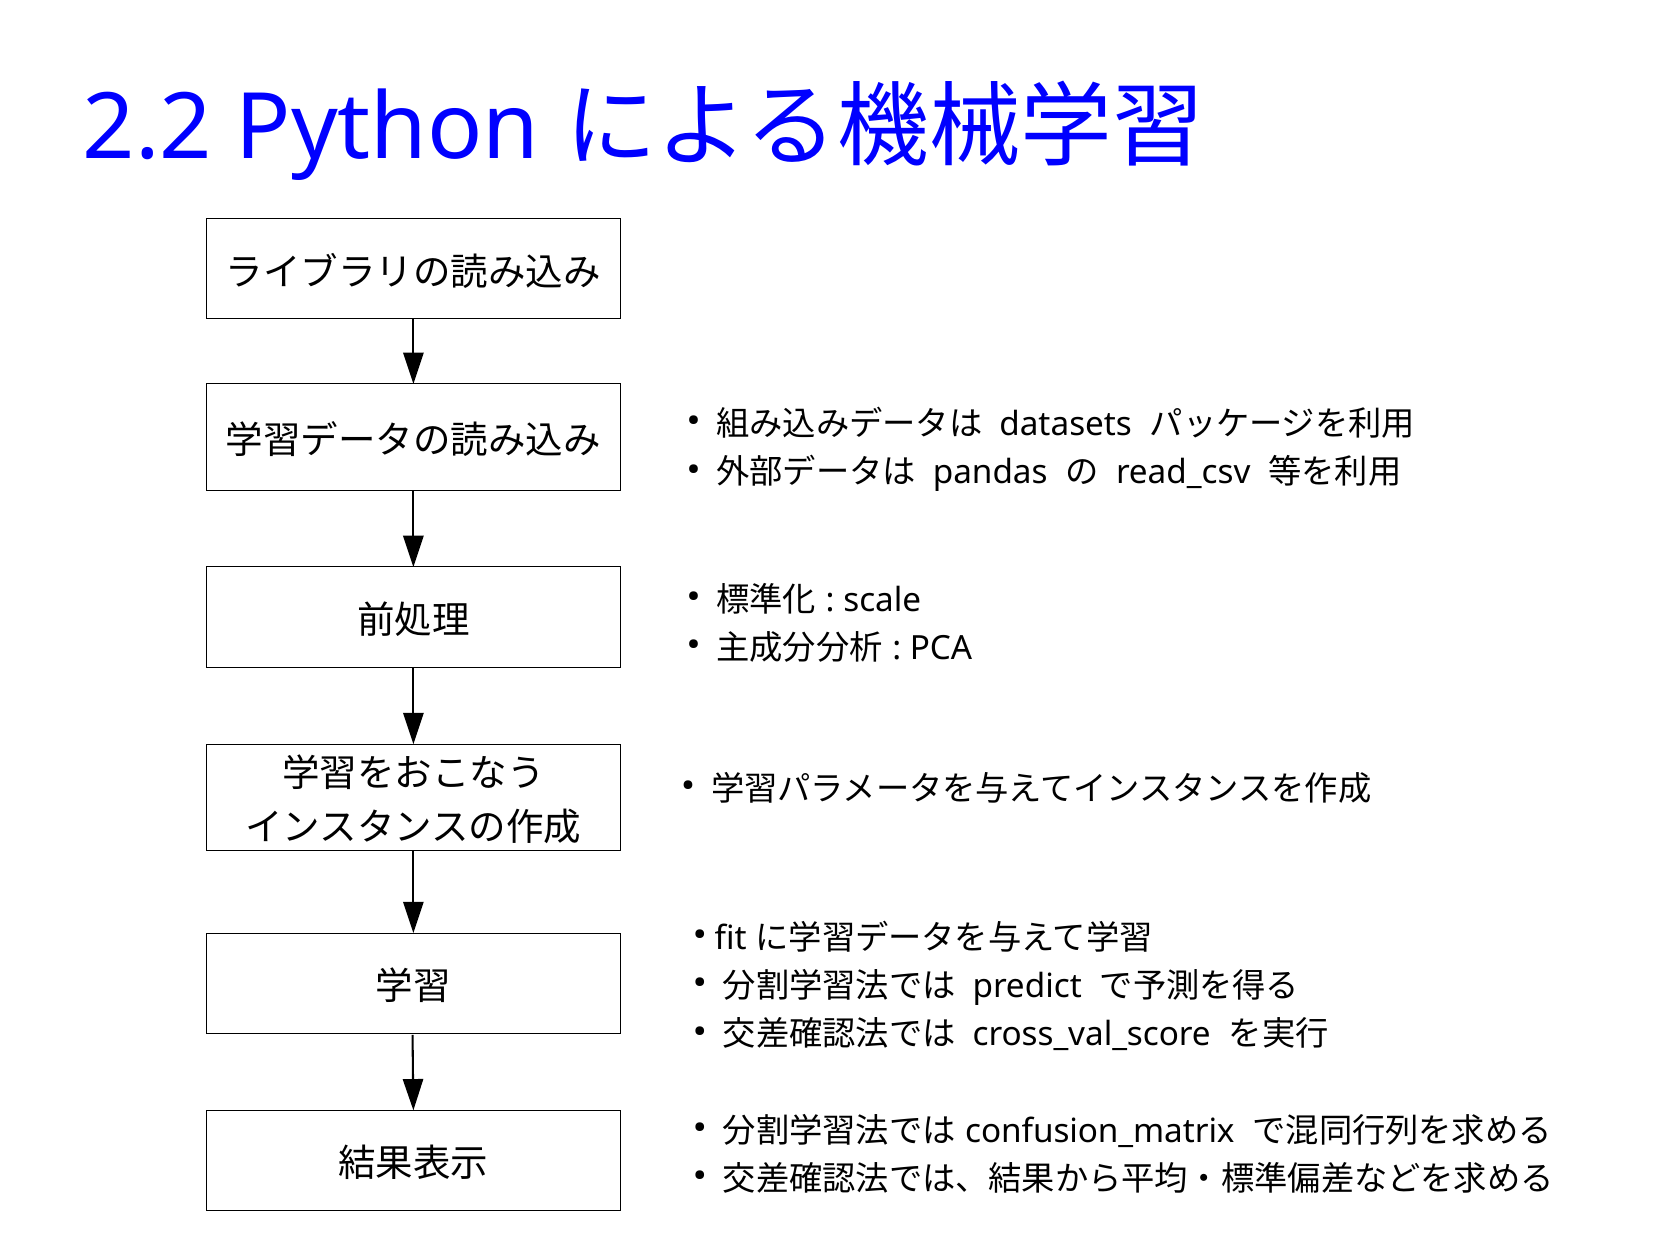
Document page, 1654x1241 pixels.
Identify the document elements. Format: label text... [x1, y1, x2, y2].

text_box 学習をおこなう インスタンスの作成 [206, 744, 621, 851]
title 2.2 Pythonによる機械学習 [82, 49, 1571, 198]
text_box 前処理 [206, 566, 621, 668]
text_box 結果表示 [206, 1110, 621, 1211]
text_box 標準化: scale 主成分分析: PCA [672, 565, 1002, 681]
text_box 学習パラメータを与えてインスタンスを作成 [667, 754, 1396, 820]
text_box 学習 [206, 933, 621, 1034]
text_box fitに学習データを与えて学習 分割学習法では predict で予測を得る 交差確認法では cross_val_score を実行 [679, 903, 1374, 1069]
text_box 学習データの読み込み [206, 383, 621, 491]
text_box 分割学習法ではconfusion_matrix で混同行列を求める 交差確認法では、結果から平均・標準偏差などを求める [679, 1096, 1585, 1212]
text_box ライブラリの読み込み [206, 218, 621, 319]
text_box 組み込みデータは datasets パッケージを利用 外部データは pandas の read_csv 等を利用 [672, 389, 1448, 505]
